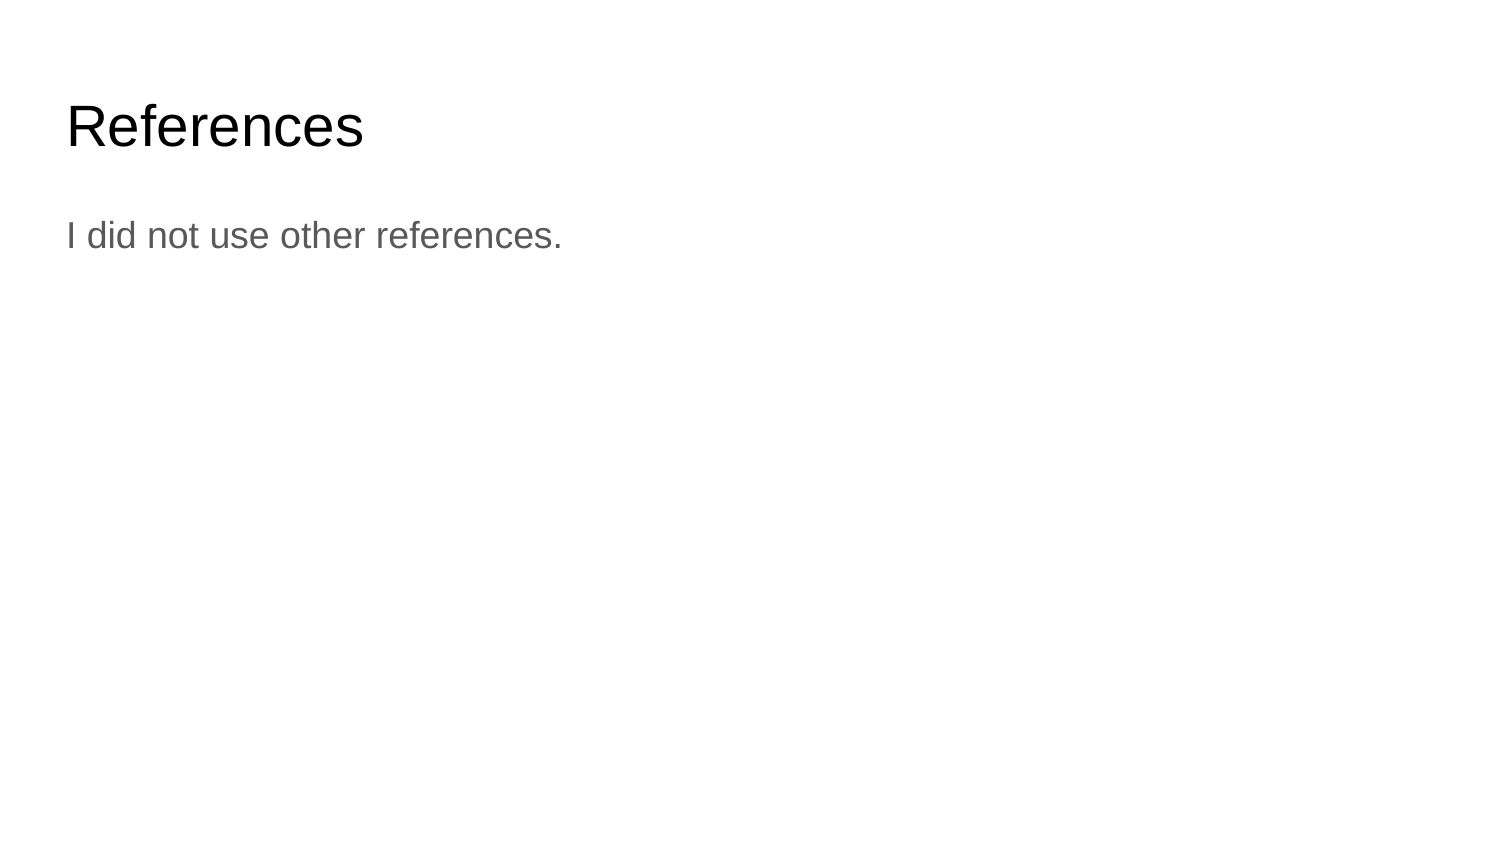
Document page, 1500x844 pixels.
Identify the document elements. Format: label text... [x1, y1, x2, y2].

list I did not use other references. [51, 189, 1449, 750]
title References [51, 72, 1449, 167]
